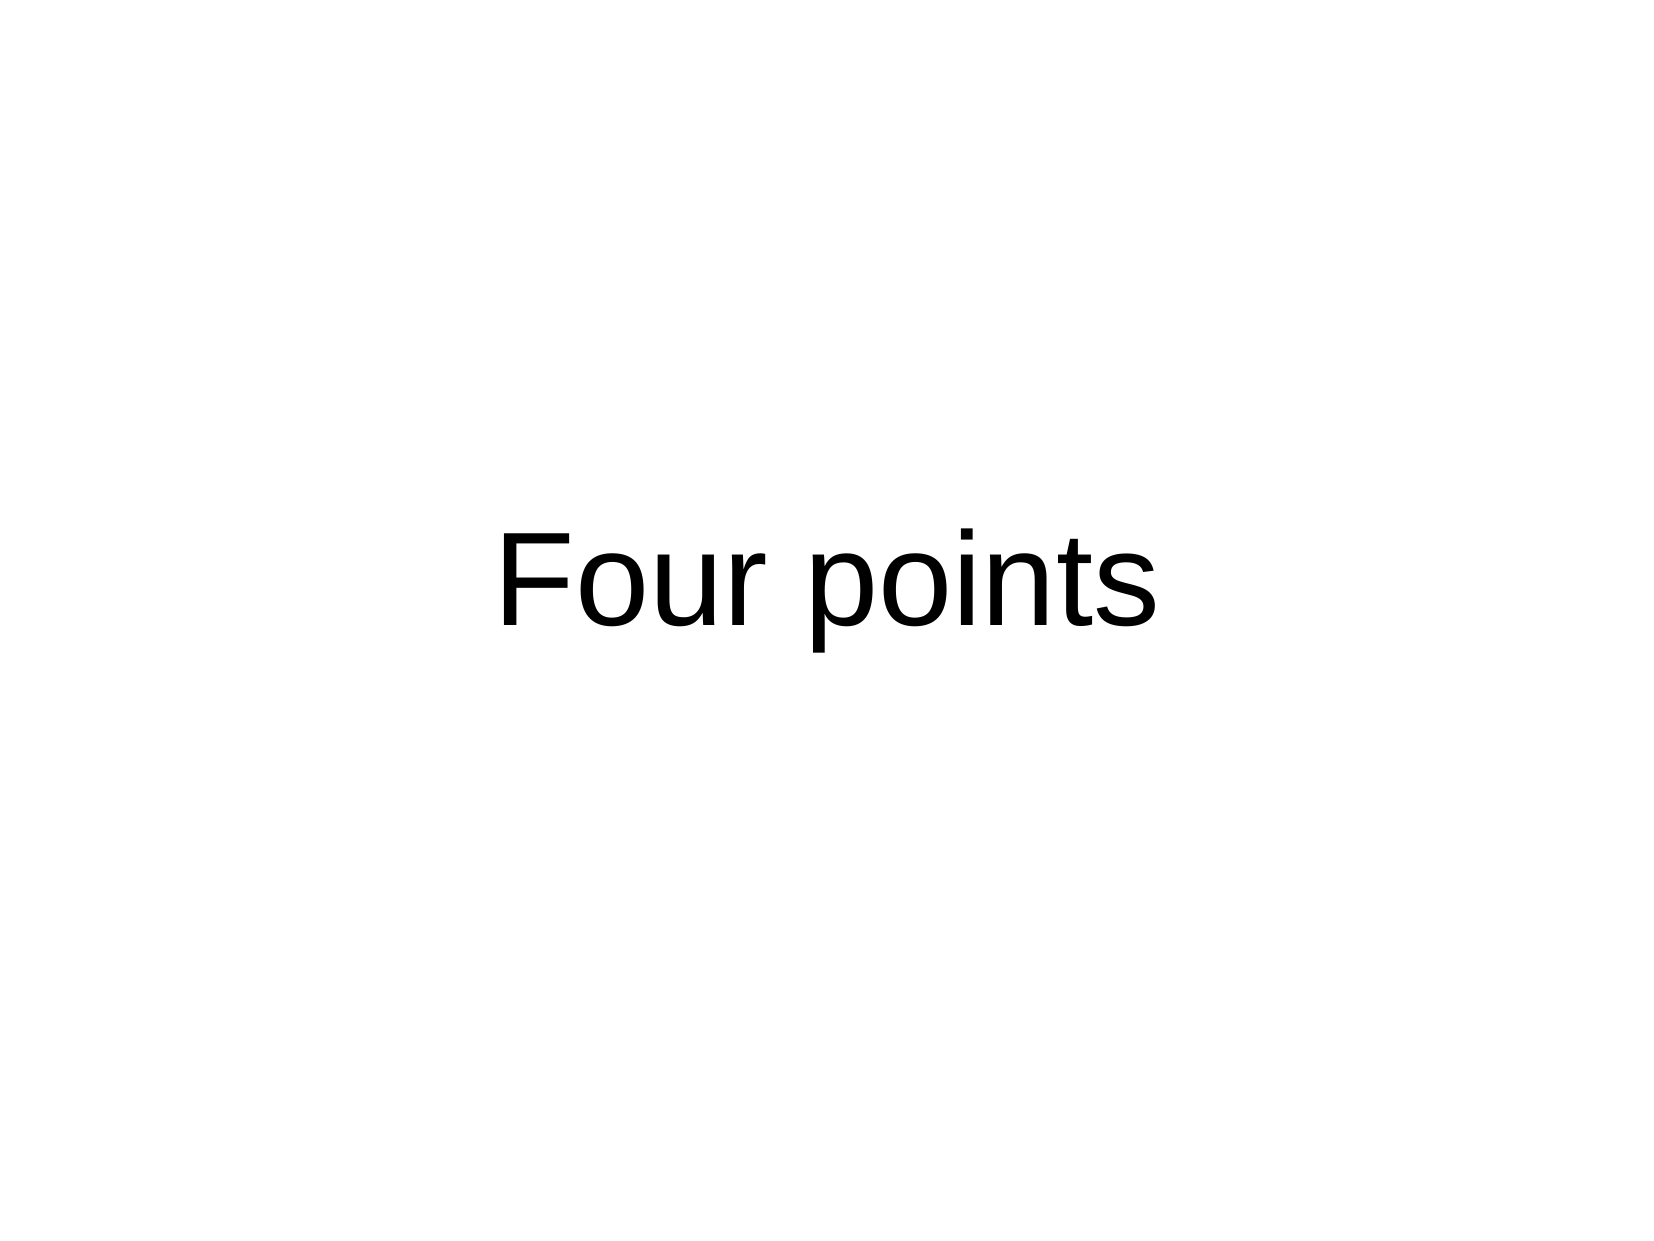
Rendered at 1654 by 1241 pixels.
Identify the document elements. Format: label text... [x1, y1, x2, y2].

subtitle Four points [82, 56, 1571, 1102]
